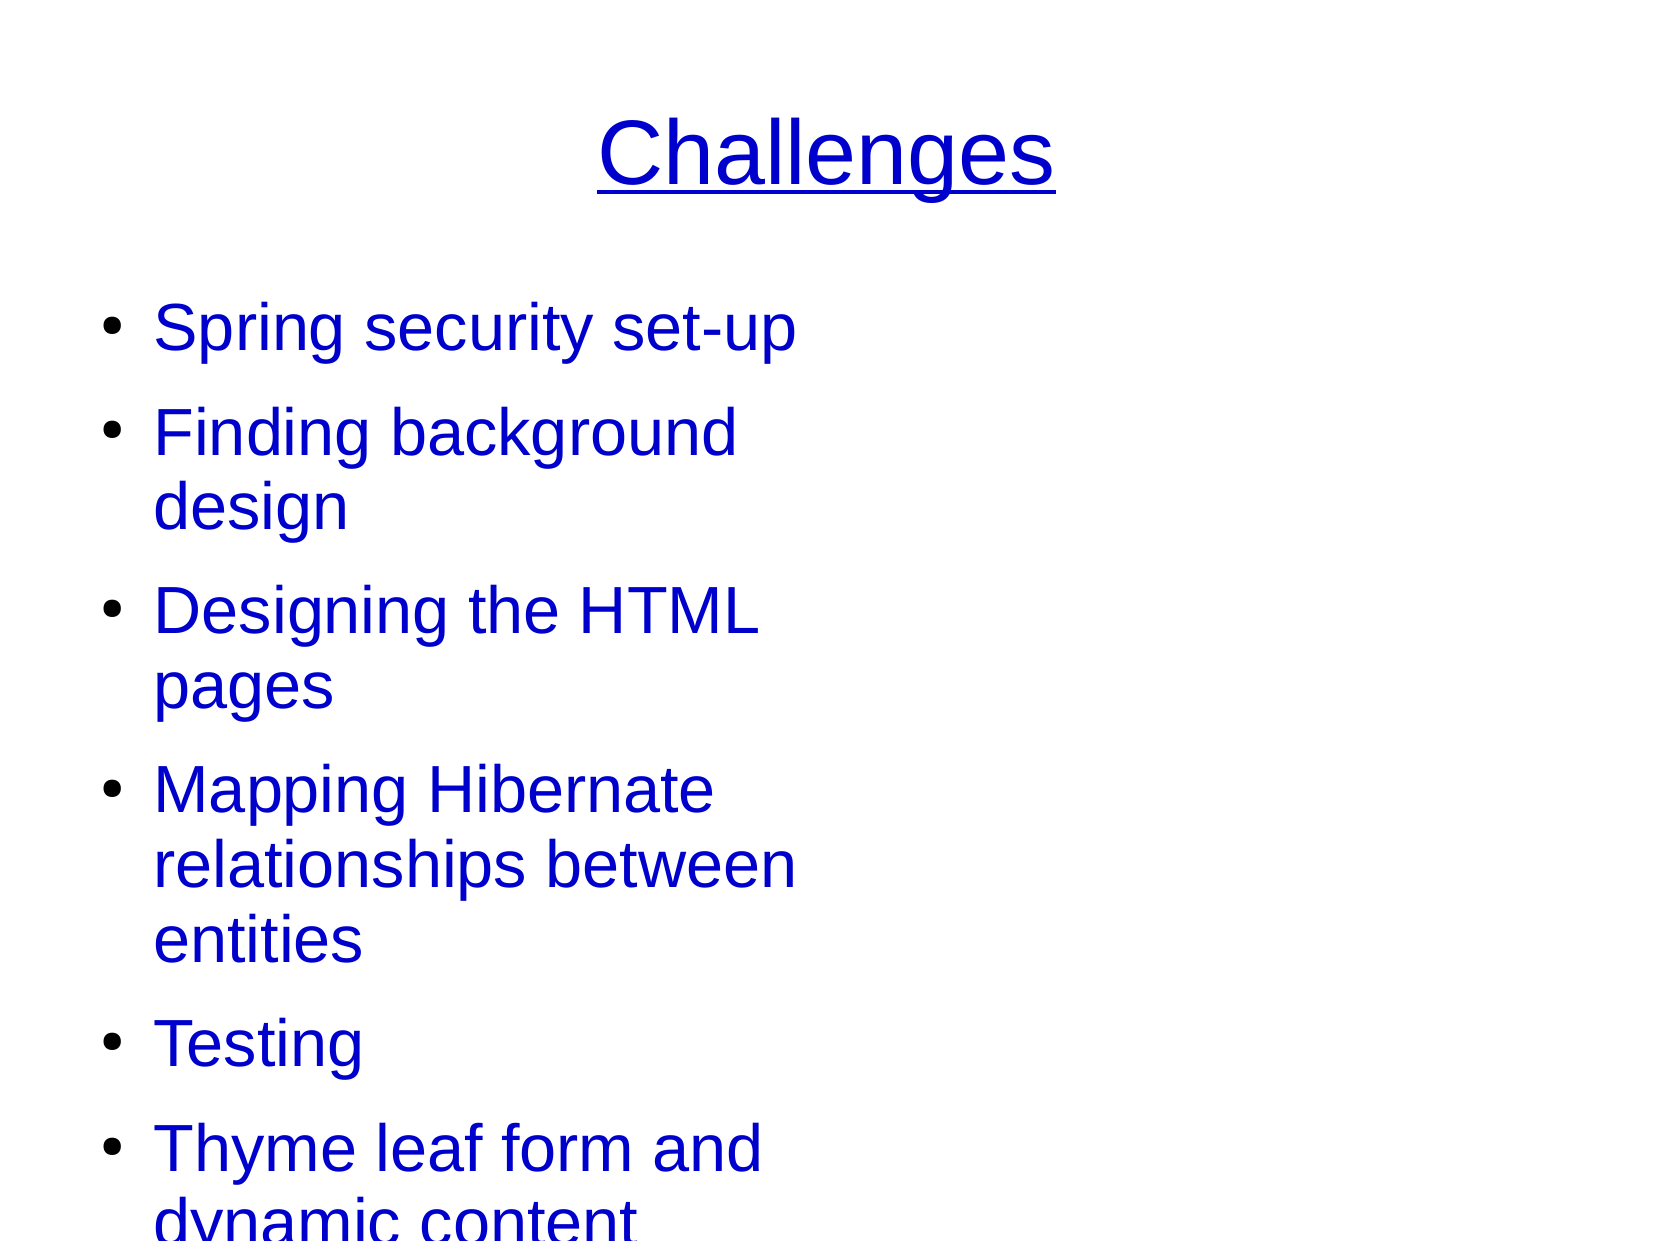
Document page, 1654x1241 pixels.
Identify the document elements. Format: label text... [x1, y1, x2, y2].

list Spring security set-up Finding background design Designing the HTML pages Mapping Hibernate relationships between entities Testing Thyme leaf form and dynamic content [82, 290, 809, 1241]
title Challenges [82, 49, 1571, 257]
